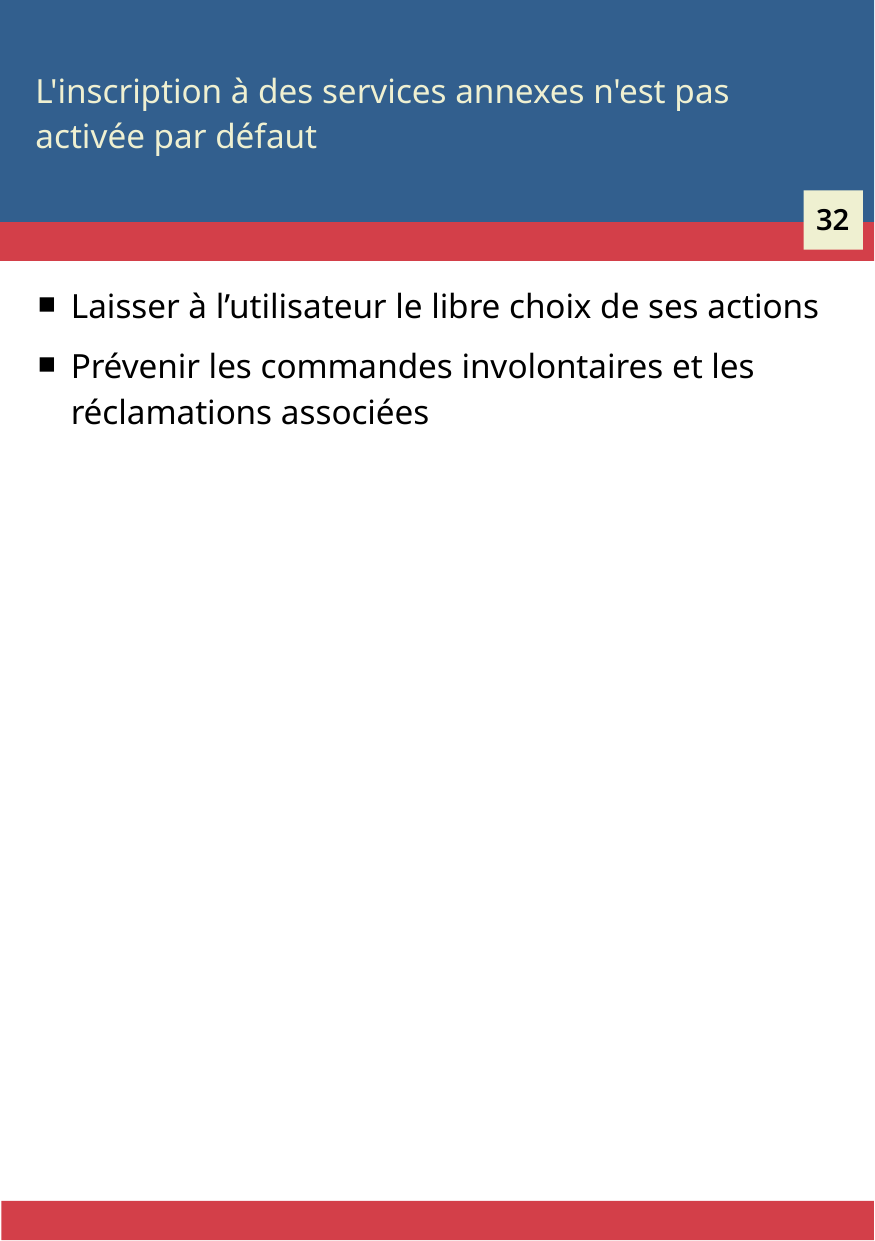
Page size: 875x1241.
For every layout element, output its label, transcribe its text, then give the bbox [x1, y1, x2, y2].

list Laisser à l’utilisateur le libre choix de ses actions Prévenir les commandes involontaires et les réclamations associées [23, 283, 839, 1111]
text_box 32 [803, 188, 863, 249]
title L'inscription à des services annexes n'est pas activée par défaut [35, 13, 839, 213]
